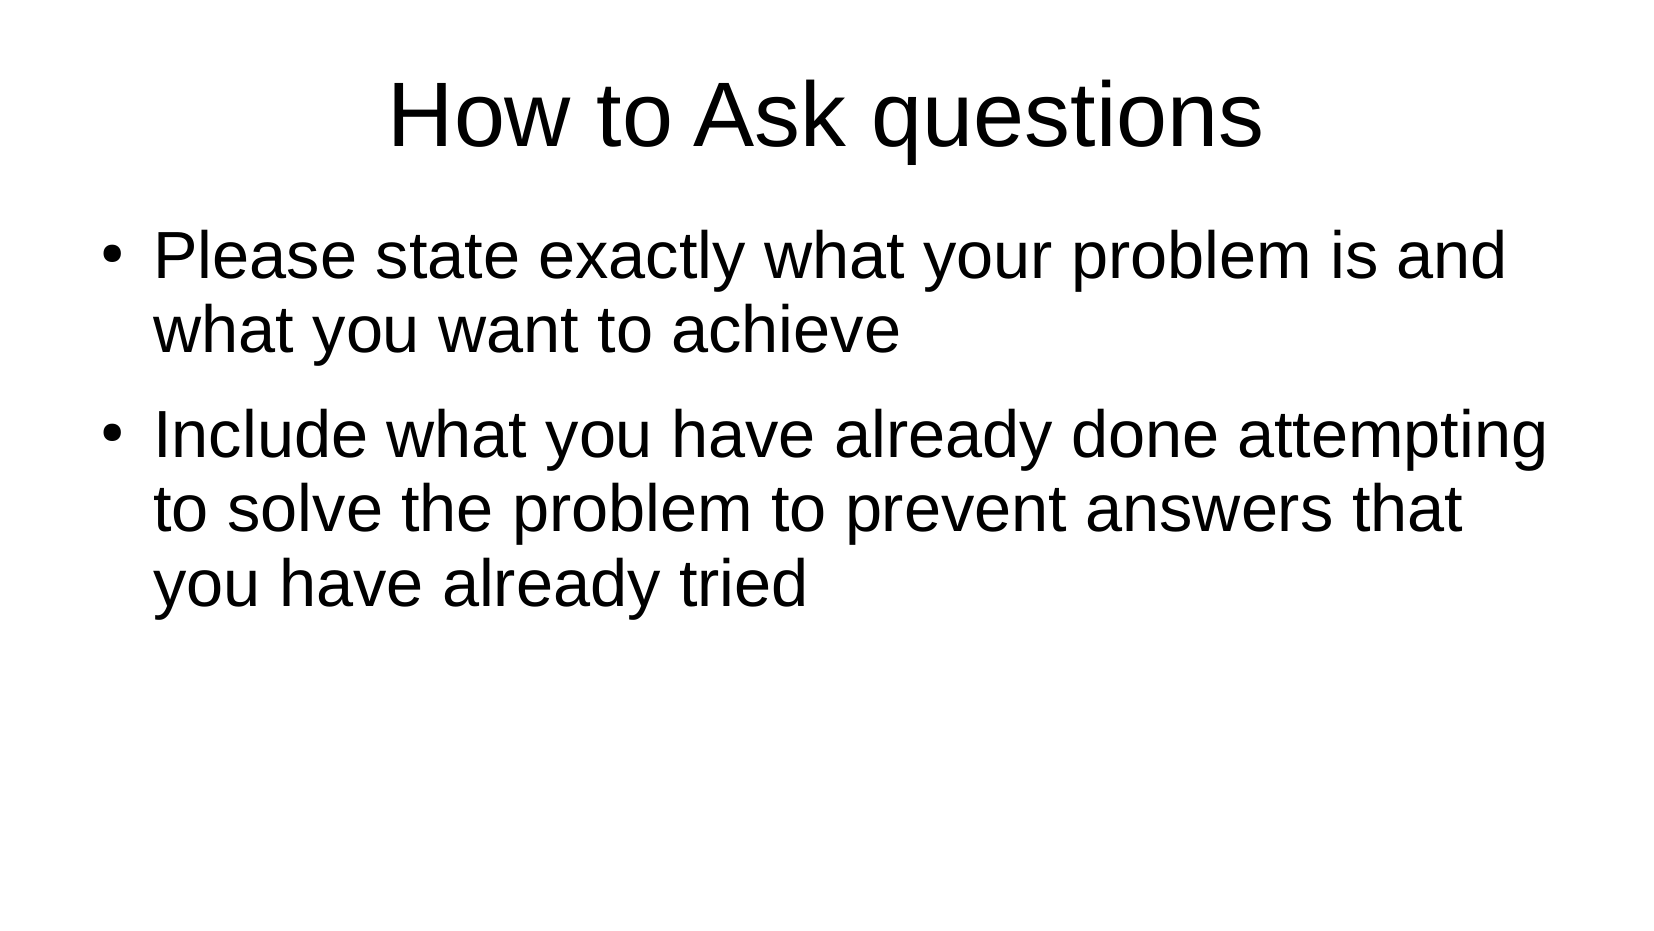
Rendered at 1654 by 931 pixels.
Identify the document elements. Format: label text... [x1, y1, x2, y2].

list Please state exactly what your problem is and what you want to achieve Include what you have already done attempting to solve the problem to prevent answers that you have already tried [82, 217, 1571, 758]
title How to Ask questions [82, 37, 1571, 193]
